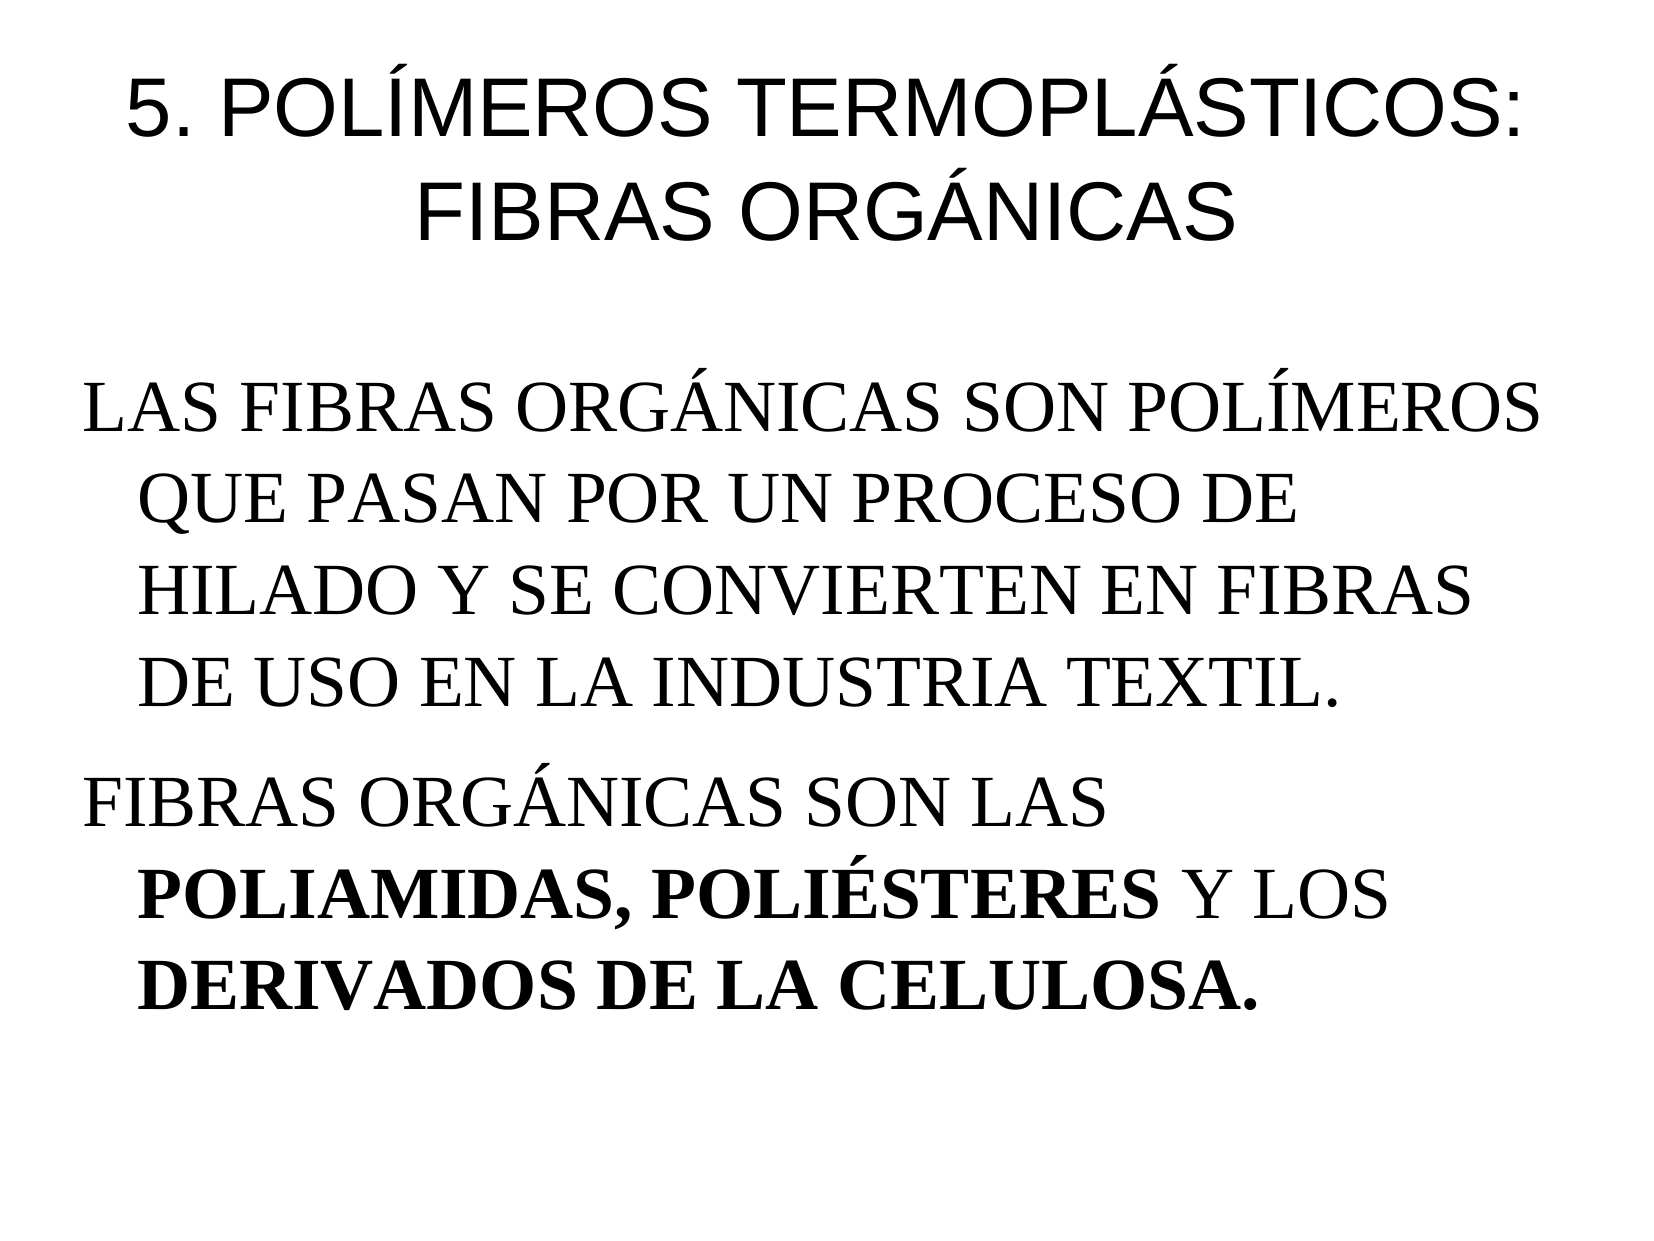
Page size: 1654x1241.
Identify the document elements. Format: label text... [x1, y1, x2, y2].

list LAS FIBRAS ORGÁNICAS SON POLÍMEROS QUE PASAN POR UN PROCESO DE HILADO Y SE CONVIERTEN EN FIBRAS DE USO EN LA INDUSTRIA TEXTIL. FIBRAS ORGÁNICAS SON LAS POLIAMIDAS, POLIÉSTERES Y LOS DERIVADOS DE LA CELULOSA. [82, 354, 1571, 1109]
title 5. POLÍMEROS TERMOPLÁSTICOS: FIBRAS ORGÁNICAS [82, 48, 1571, 257]
